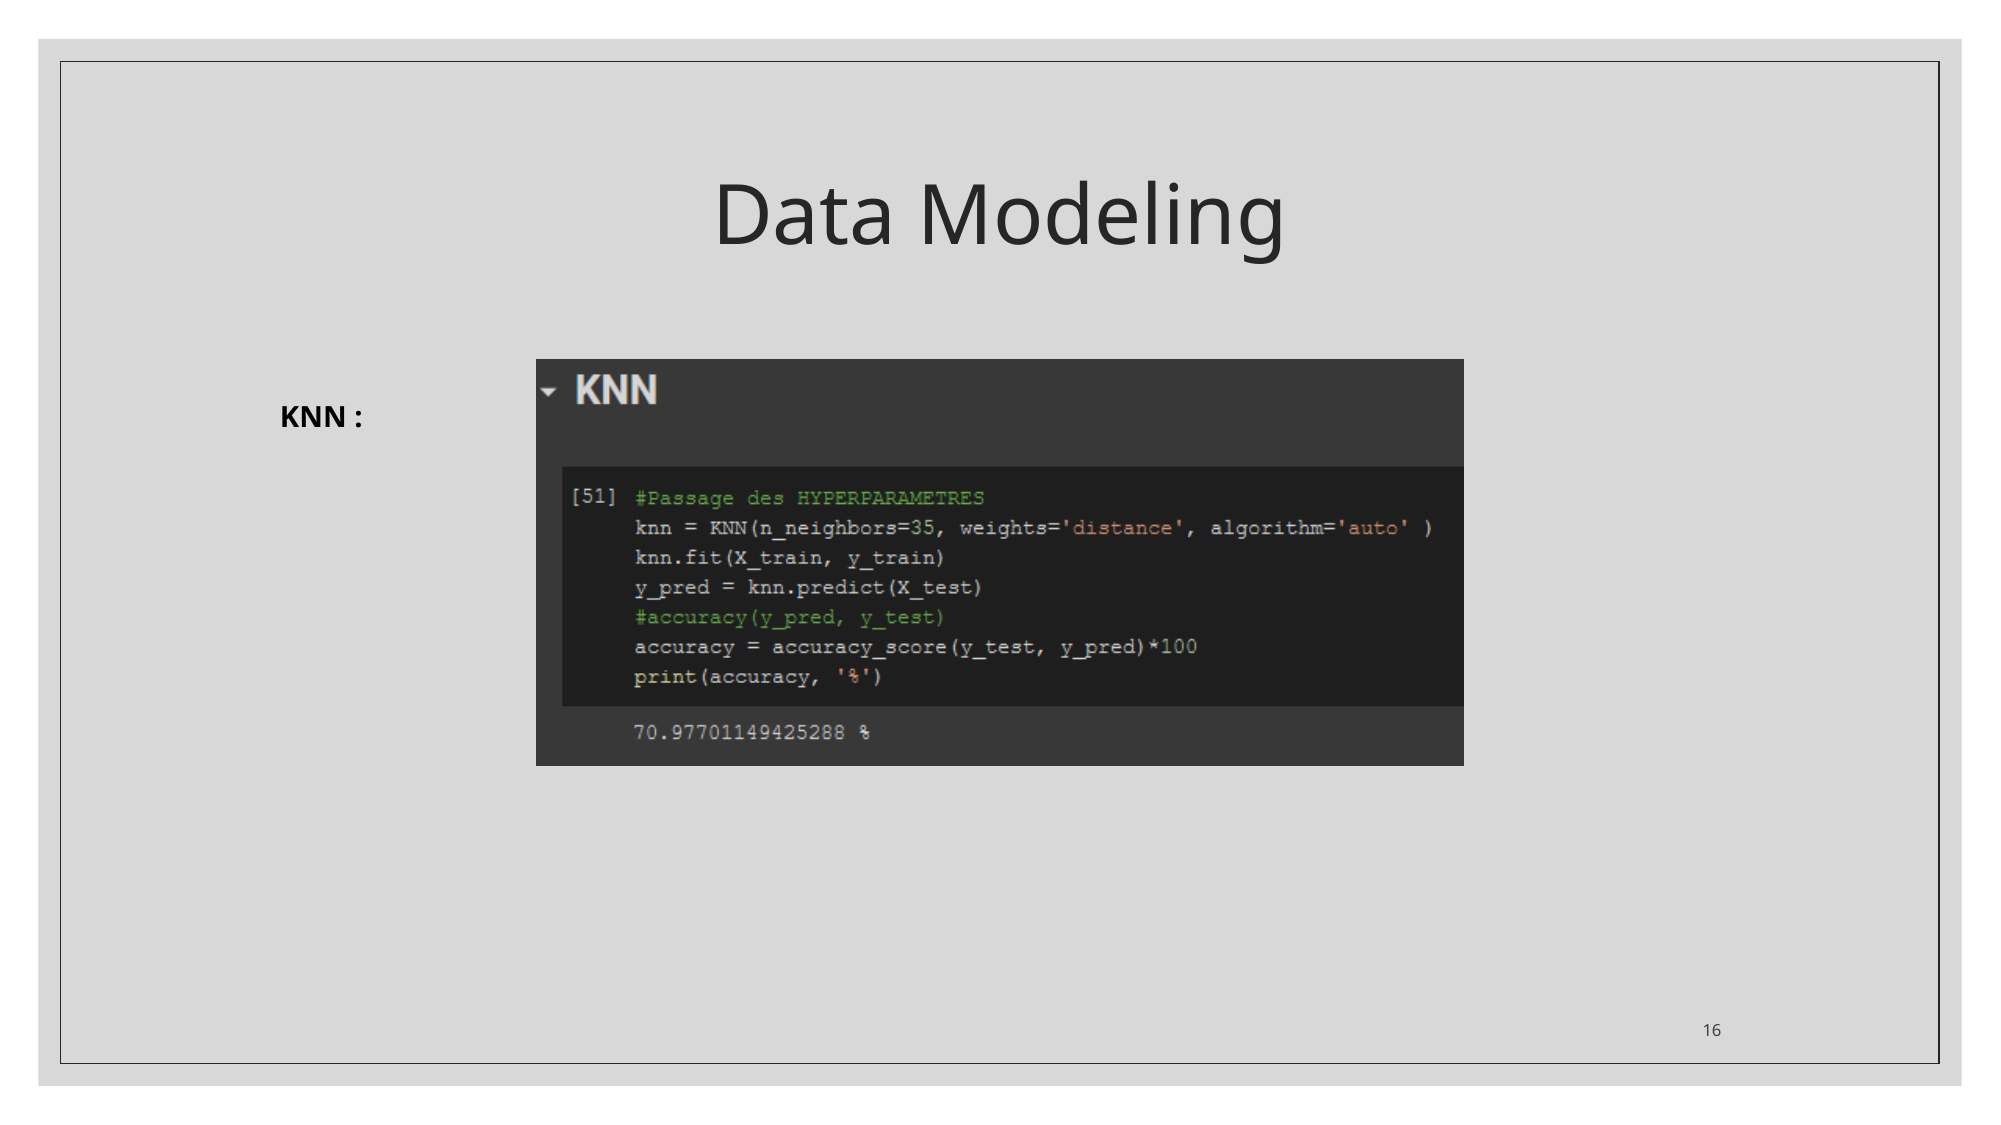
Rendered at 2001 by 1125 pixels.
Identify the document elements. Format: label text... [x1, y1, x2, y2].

text_box [1687, 990, 1825, 1051]
title Data Modeling [174, 105, 1825, 331]
list KNN : [174, 345, 1825, 977]
picture [536, 359, 1464, 766]
